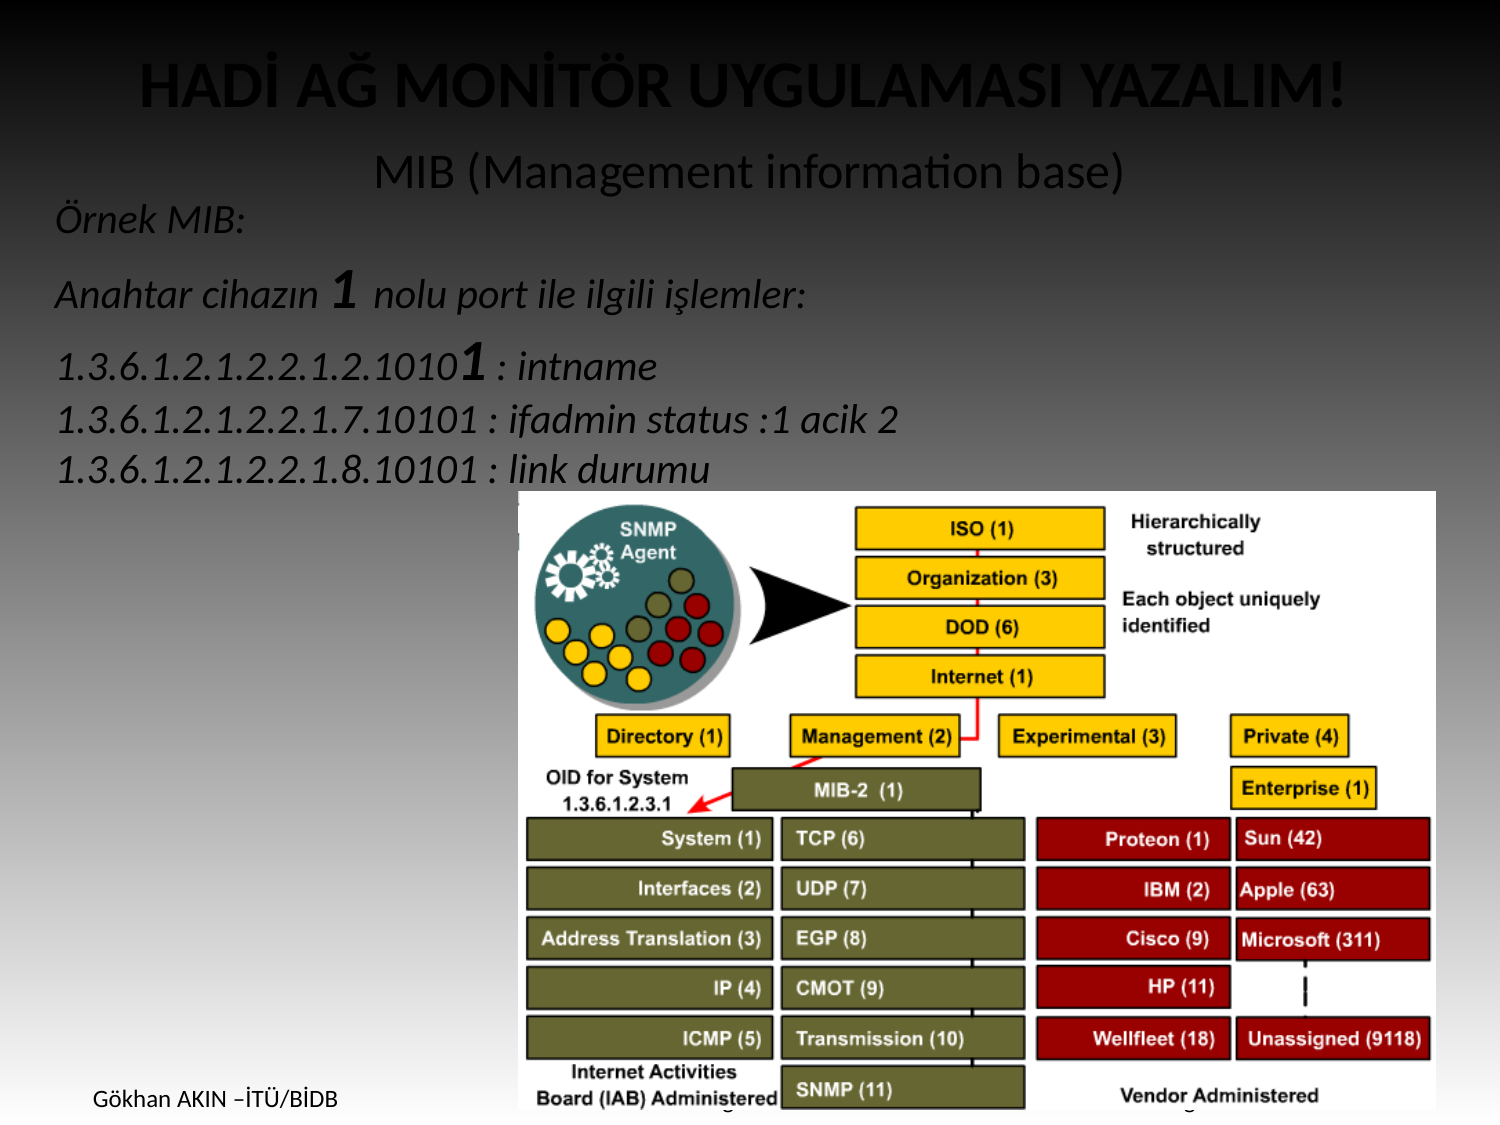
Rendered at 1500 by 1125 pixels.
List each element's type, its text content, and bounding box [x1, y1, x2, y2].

text_box HADİ AĞ MONİTÖR UYGULAMASI YAZALIM! [76, 33, 1412, 129]
picture [518, 491, 1436, 1110]
text_box Örnek MIB: Anahtar cihazın 1 nolu port ile ilgili işlemler: 1.3.6.1.2.1.2.2.1.2.10101 : intname 1.3.6.1.2.1.2.2.1.7.10101 : ifadmin status :1 acik 2 1.3.6.1.2.1.2.2.1.8.10101 : link durumu [40, 184, 1027, 550]
text_box MIB (Management information base) [358, 130, 1142, 206]
